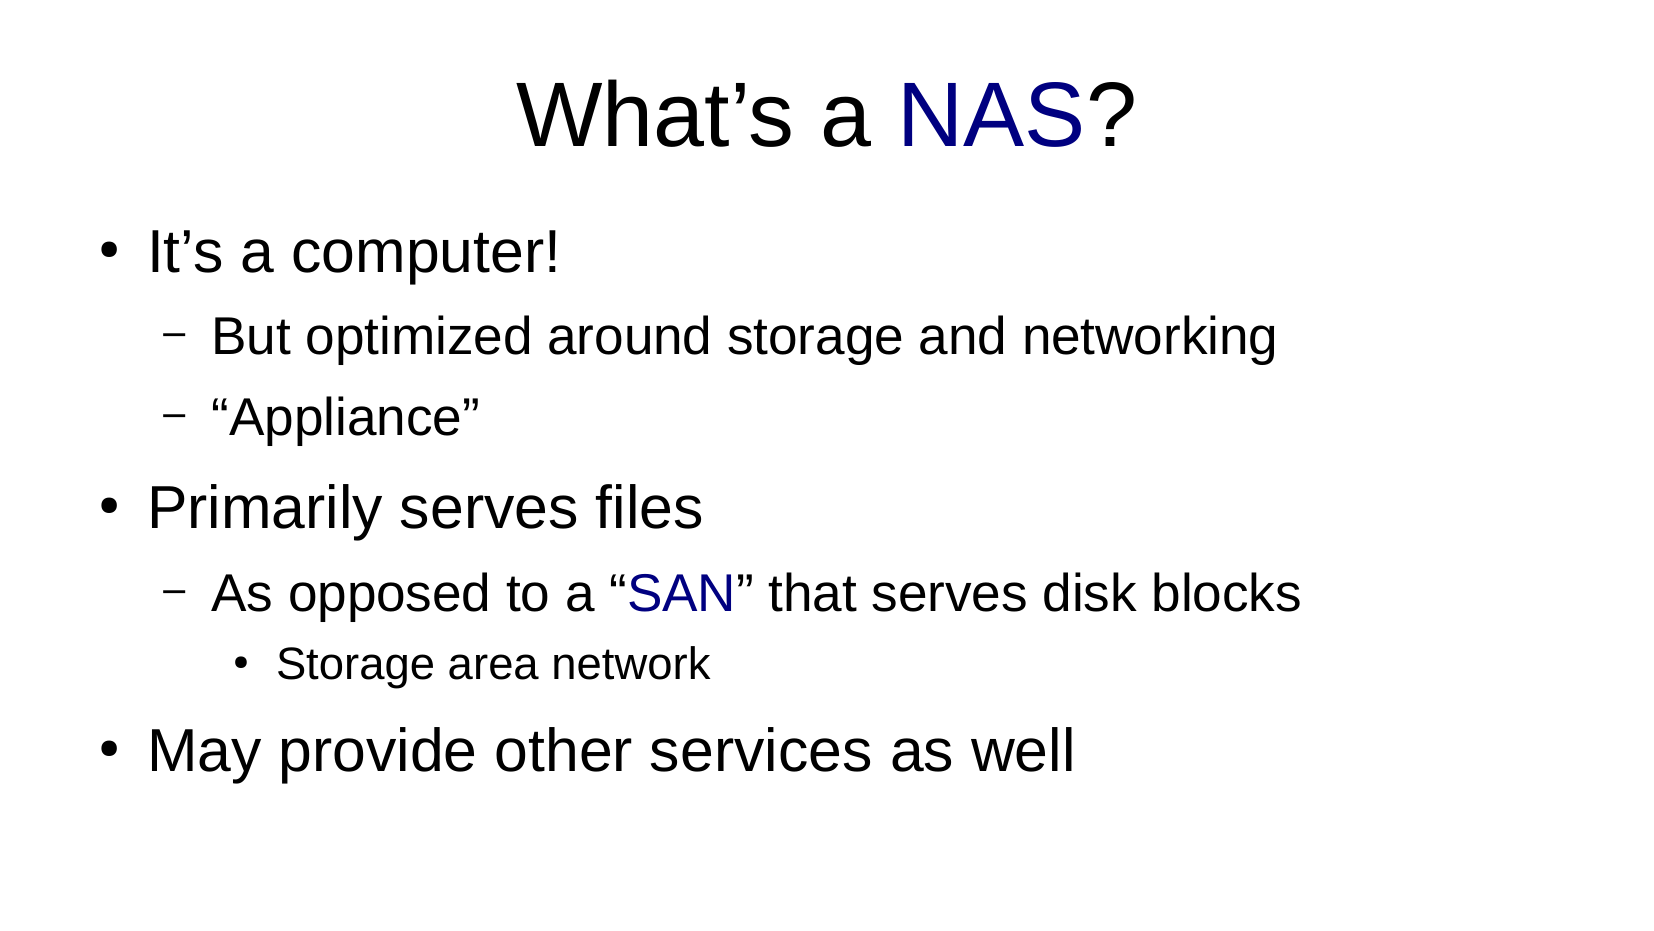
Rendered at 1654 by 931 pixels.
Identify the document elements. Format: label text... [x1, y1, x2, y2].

title What’s a NAS? [82, 37, 1571, 193]
list It’s a computer! But optimized around storage and networking “Appliance” Primarily serves files As opposed to a “SAN” that serves disk blocks Storage area network May provide other services as well [82, 217, 1571, 788]
